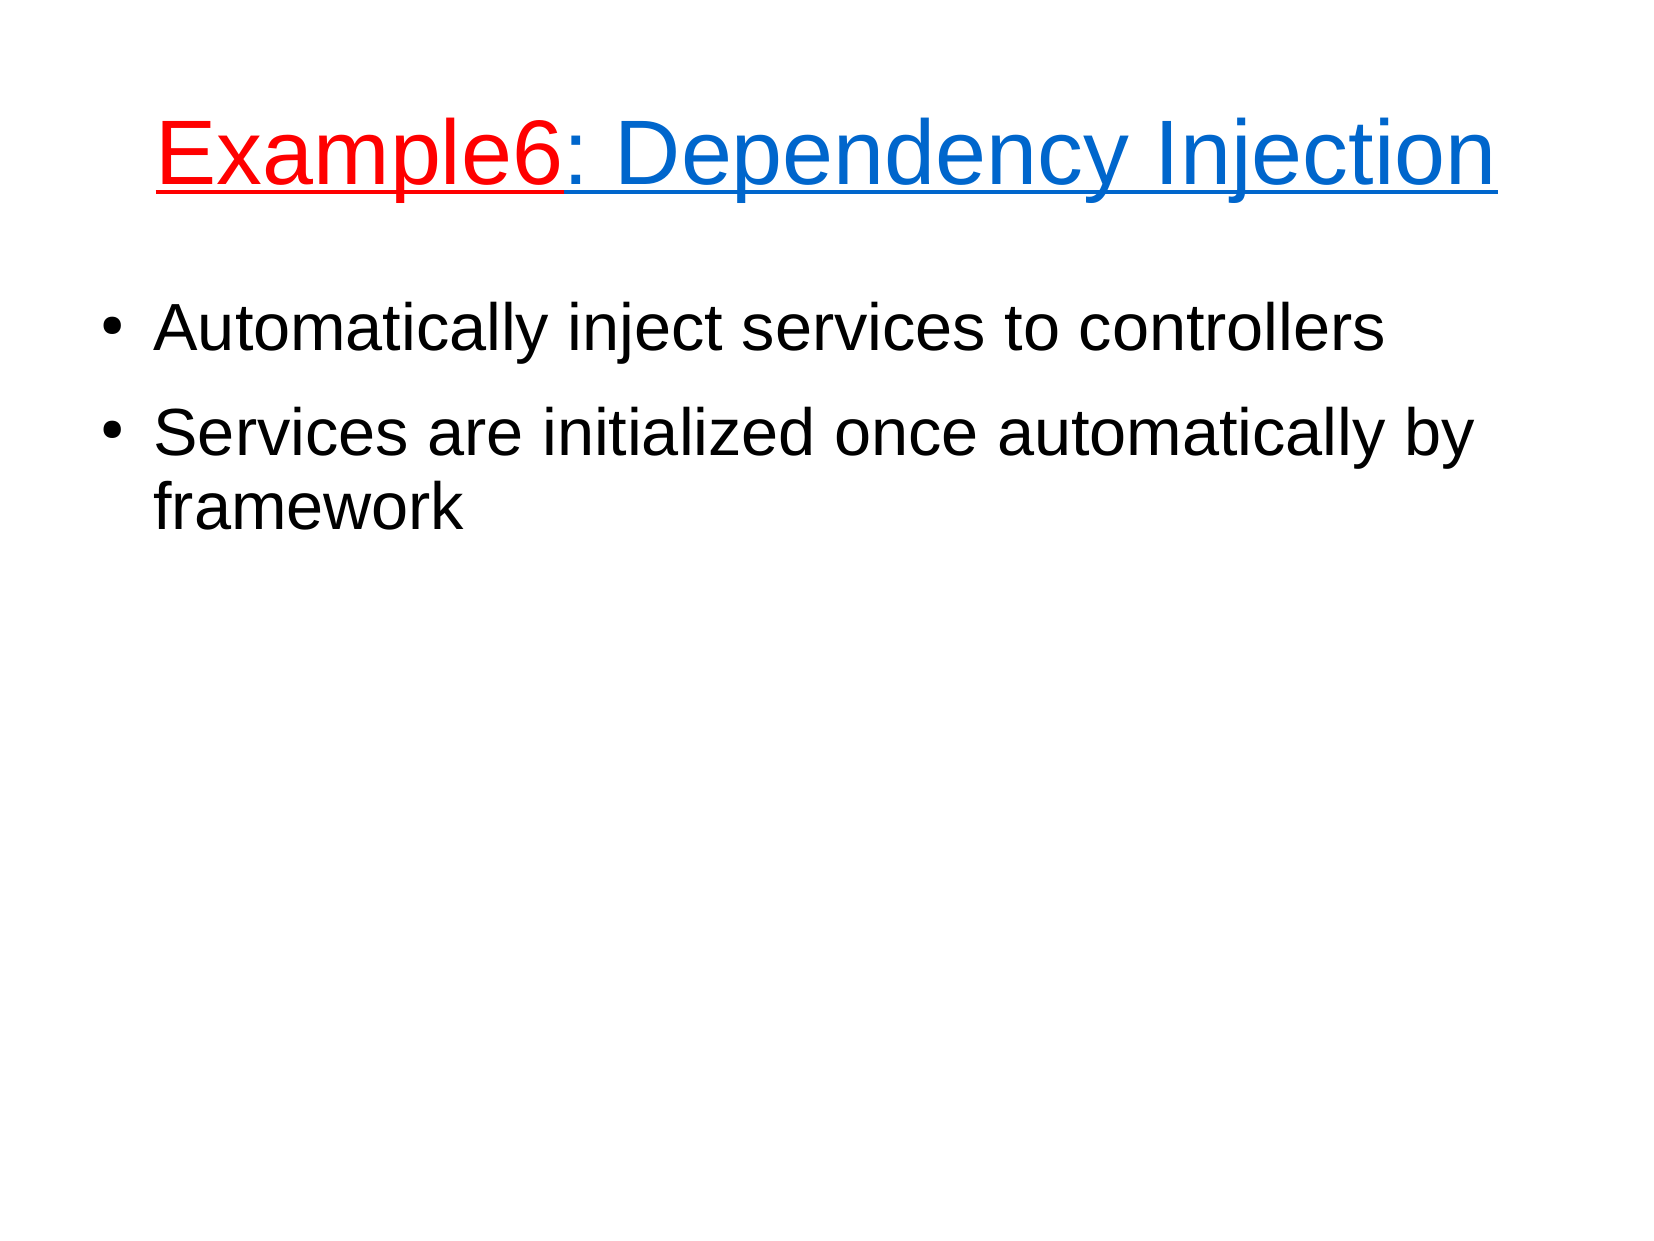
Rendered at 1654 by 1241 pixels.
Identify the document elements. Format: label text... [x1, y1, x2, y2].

title Example6: Dependency Injection [82, 49, 1571, 257]
list Automatically inject services to controllers Services are initialized once automatically by framework [82, 290, 1571, 1010]
